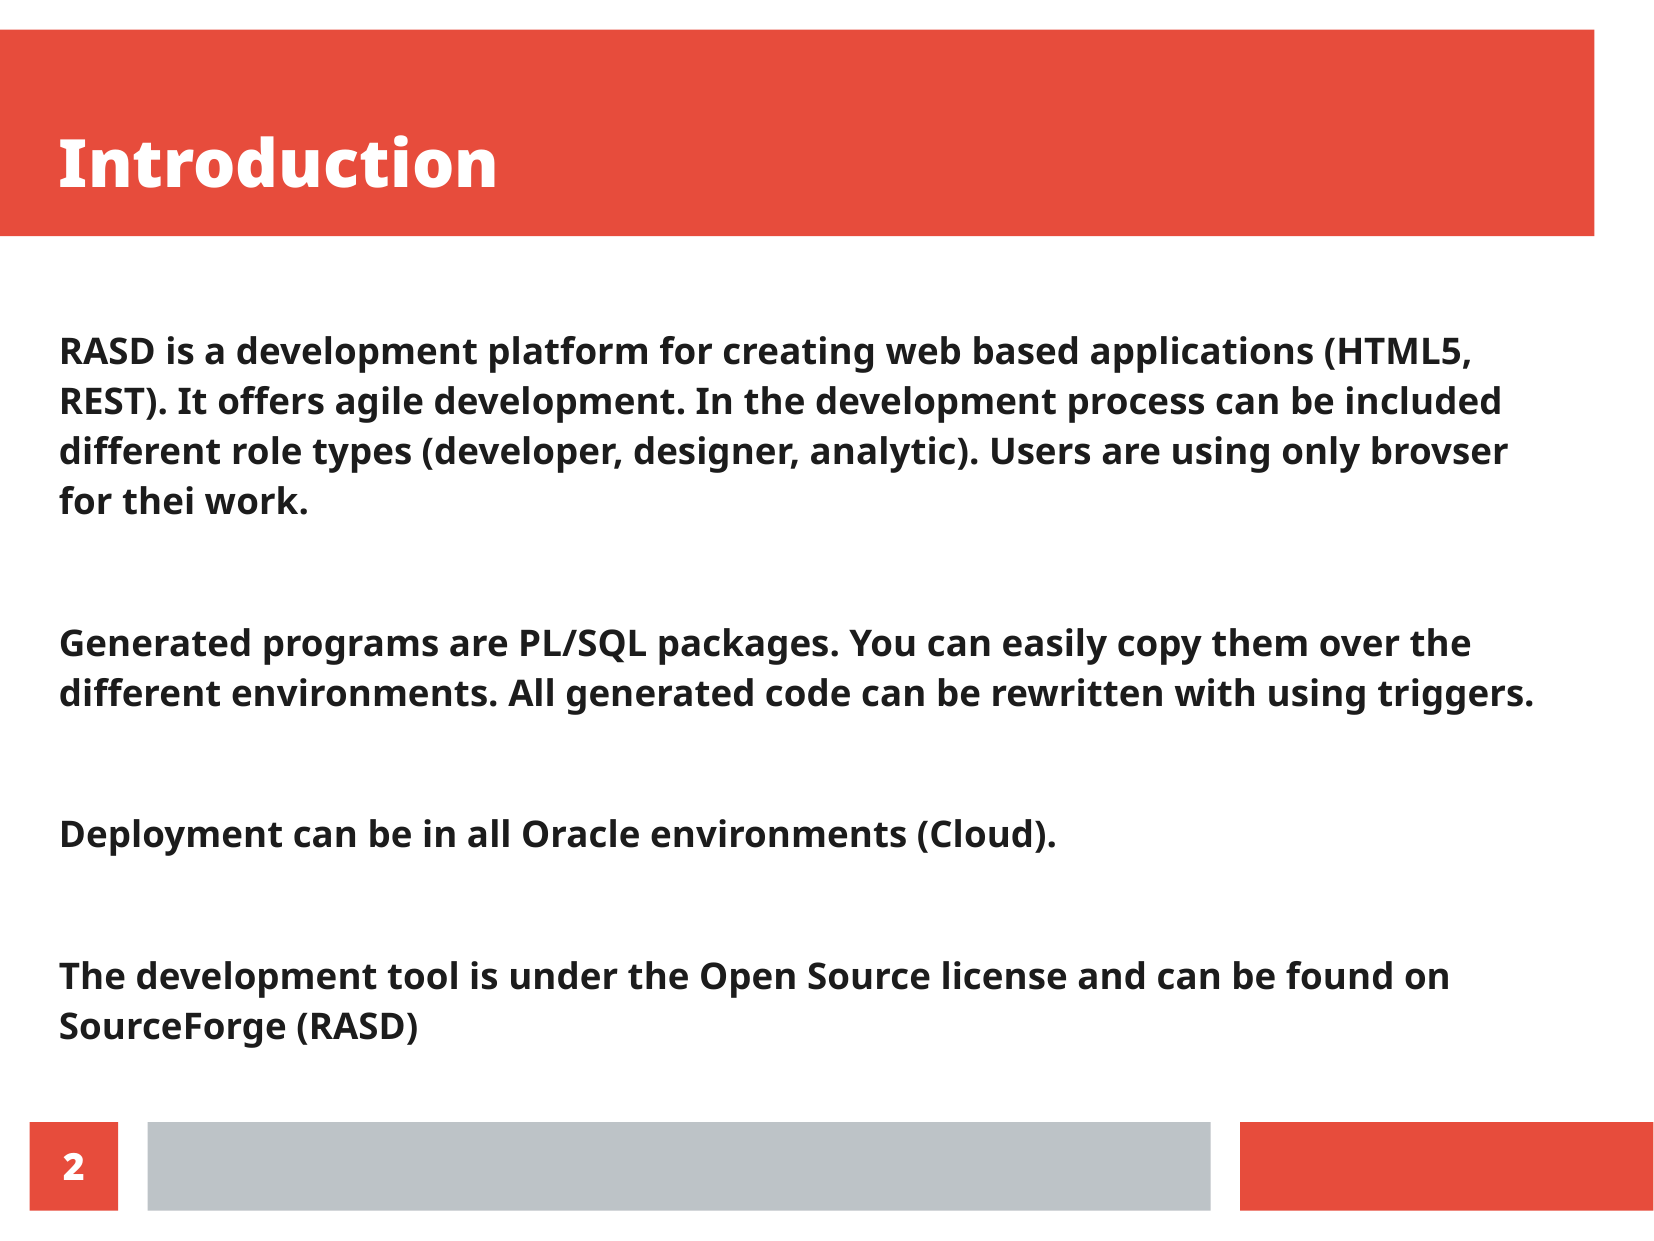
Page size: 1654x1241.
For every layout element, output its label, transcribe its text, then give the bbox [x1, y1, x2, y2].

title Introduction [59, 59, 1595, 207]
list RASD is a development platform for creating web based applications (HTML5, REST). It offers agile development. In the development process can be included different role types (developer, designer, analytic). Users are using only brovser for thei work. Generated programs are PL/SQL packages. You can easily copy them over the different environments. All generated code can be rewritten with using triggers. Deployment can be in all Oracle environments (Cloud). The development tool is under the Open Source license and can be found on SourceForge (RASD) [59, 324, 1565, 1093]
